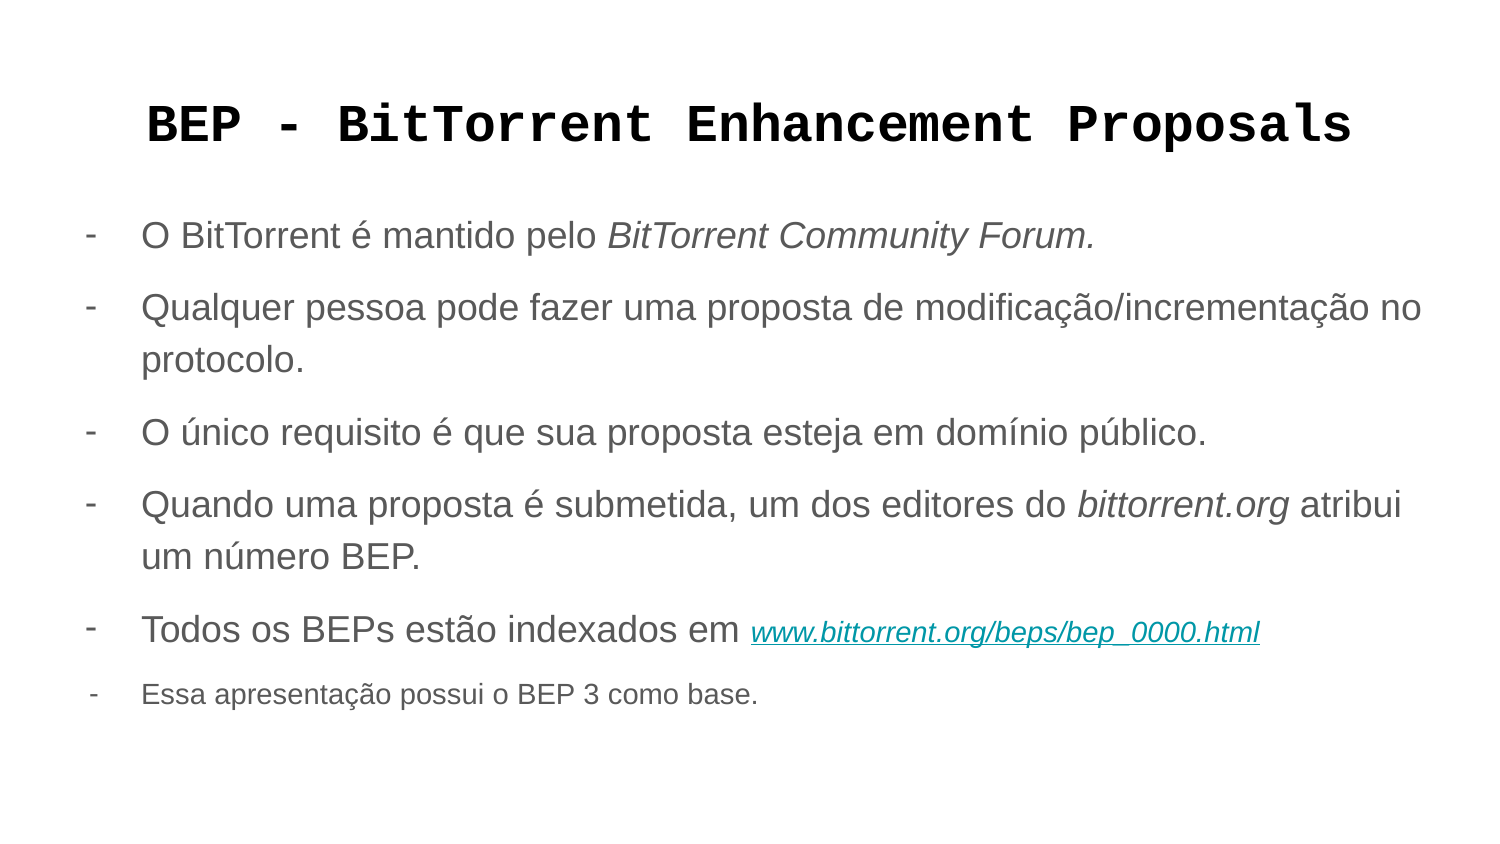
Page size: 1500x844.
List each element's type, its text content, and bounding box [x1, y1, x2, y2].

title BEP - BitTorrent Enhancement Proposals [51, 72, 1449, 167]
list O BitTorrent é mantido pelo BitTorrent Community Forum. Qualquer pessoa pode fazer uma proposta de modificação/incrementação no protocolo. O único requisito é que sua proposta esteja em domínio público. Quando uma proposta é submetida, um dos editores do bittorrent.org atribui um número BEP. Todos os BEPs estão indexados em www.bittorrent.org/beps/bep_0000.html Essa apresentação possui o BEP 3 como base. [51, 189, 1449, 750]
